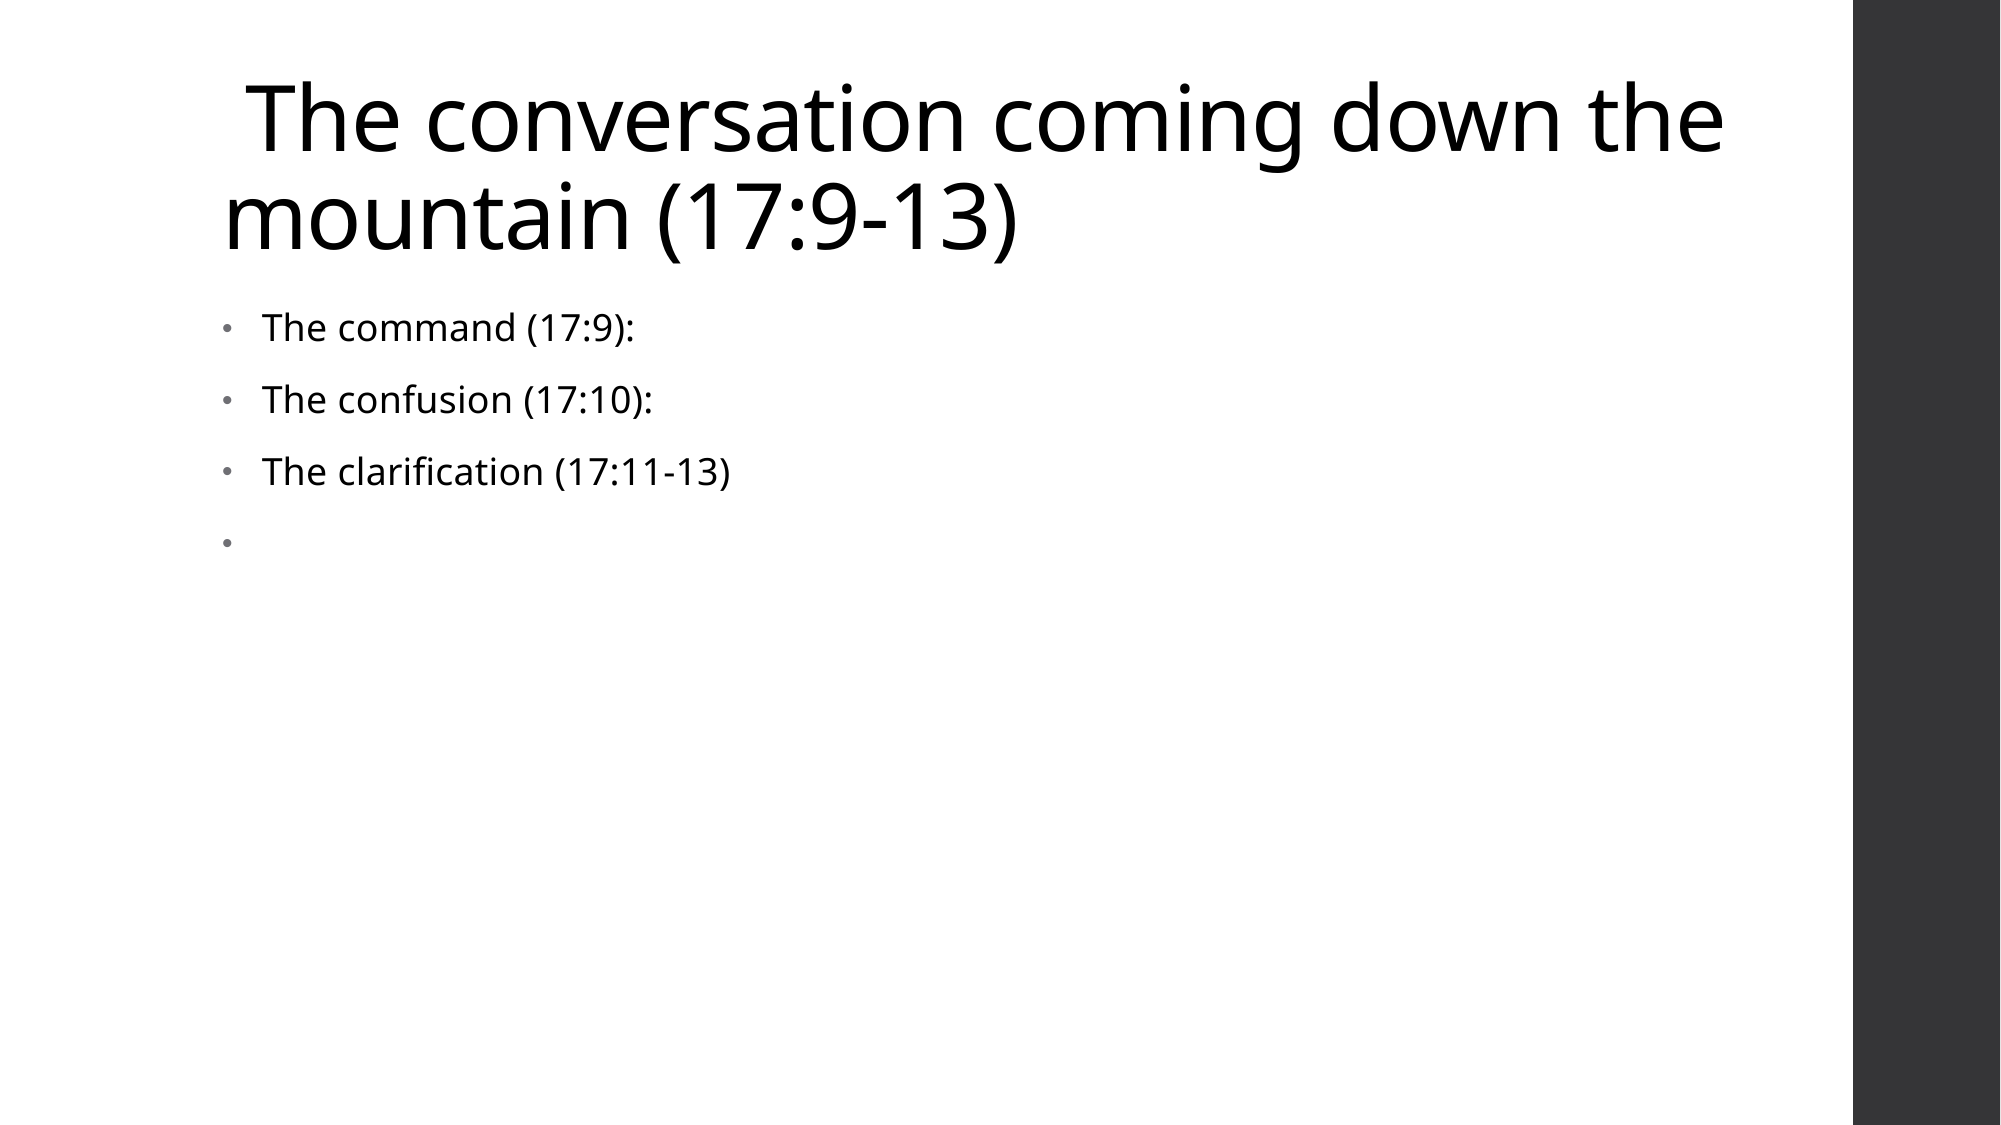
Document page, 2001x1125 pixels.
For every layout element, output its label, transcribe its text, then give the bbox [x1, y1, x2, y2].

list The command (17:9): The confusion (17:10): The clarification (17:11-13) [206, 299, 1617, 1014]
title The conversation coming down the mountain (17:9-13) [206, 60, 1797, 278]
